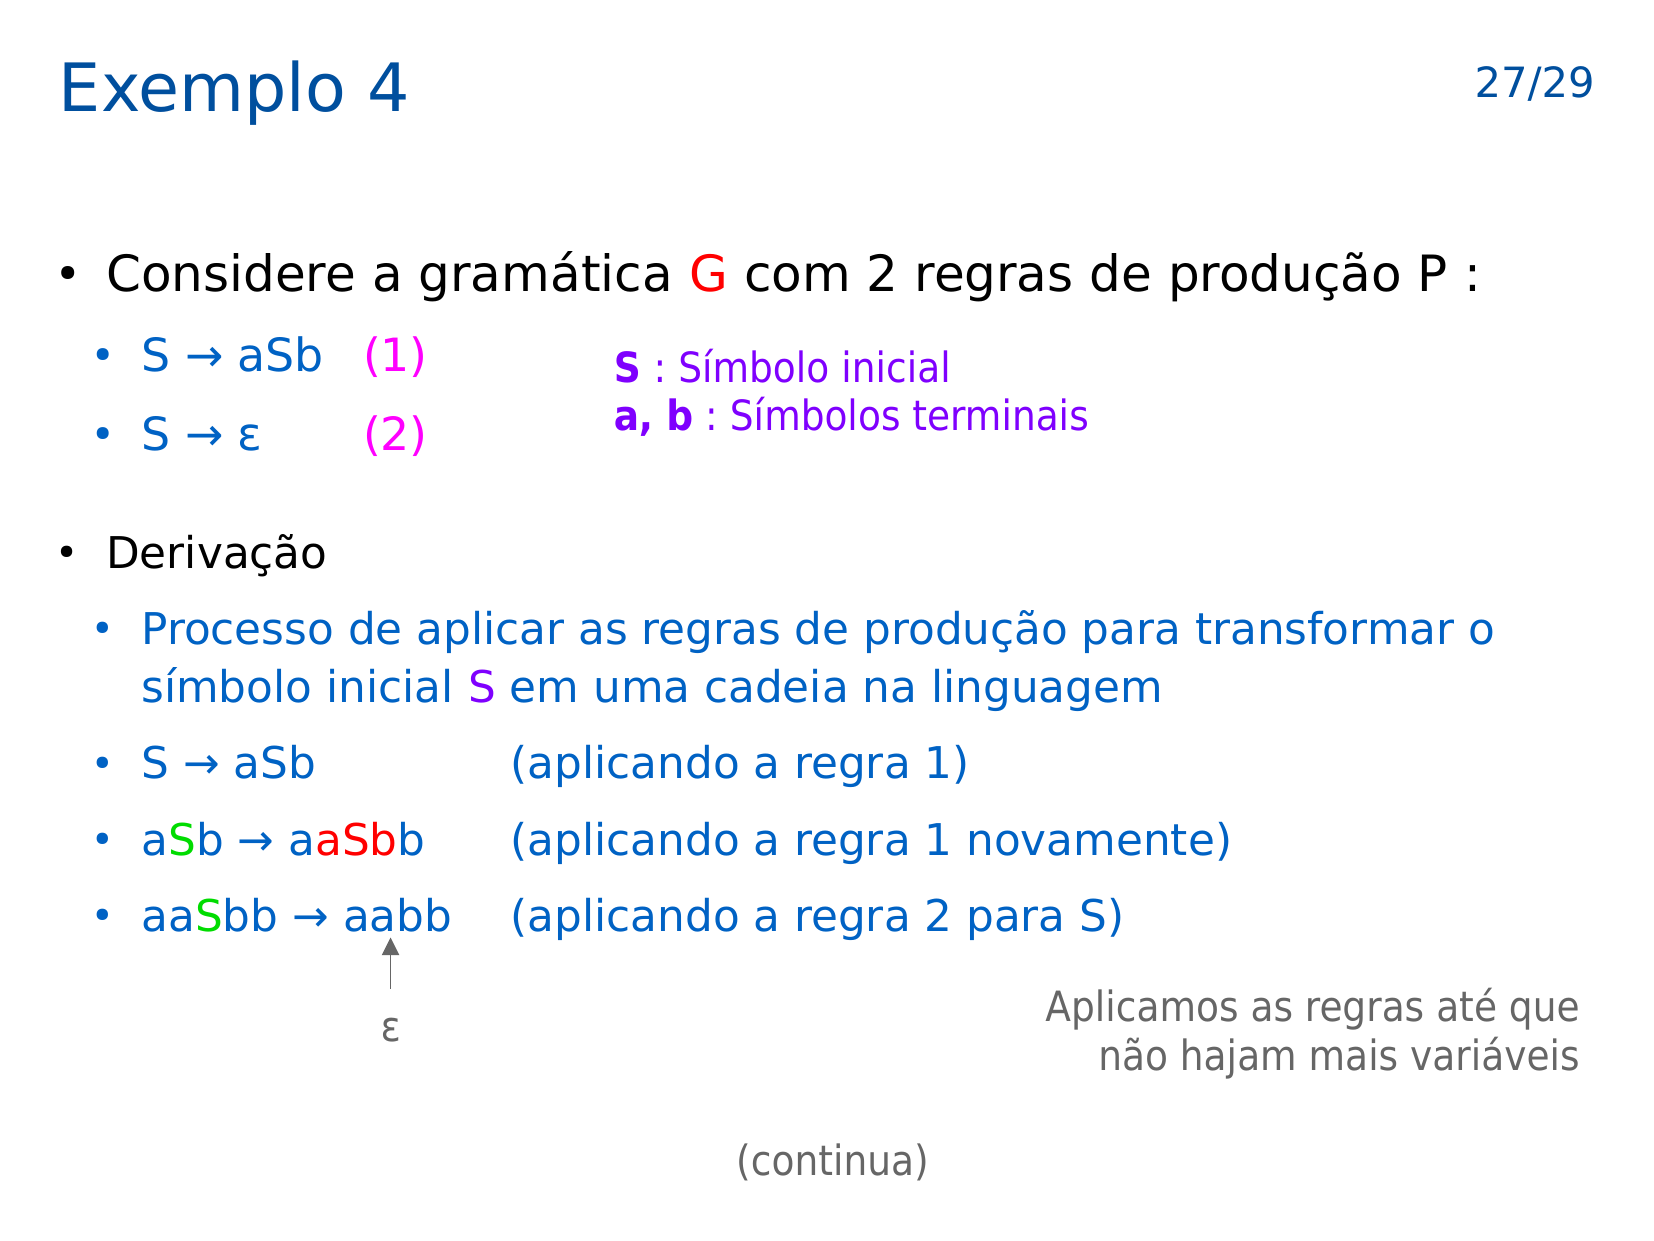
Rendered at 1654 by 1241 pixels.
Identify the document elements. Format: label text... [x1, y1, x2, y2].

text_box (continua) [721, 1129, 944, 1195]
text_box ε [365, 995, 416, 1059]
list Considere a gramática G com 2 regras de produção P : S → aSb (1) S → ε (2) Derivação Processo de aplicar as regras de produção para transformar o símbolo inicial S em uma cadeia na linguagem S → aSb (aplicando a regra 1) aSb → aaSbb (aplicando a regra 1 novamente) aaSbb → aabb (aplicando a regra 2 para S) [59, 236, 1595, 1211]
text_box S : Símbolo inicial a, b : Símbolos terminais [598, 336, 1125, 479]
text_box Aplicamos as regras até que não hajam mais variáveis [1019, 975, 1595, 1090]
title Exemplo 4 [59, 29, 1625, 148]
